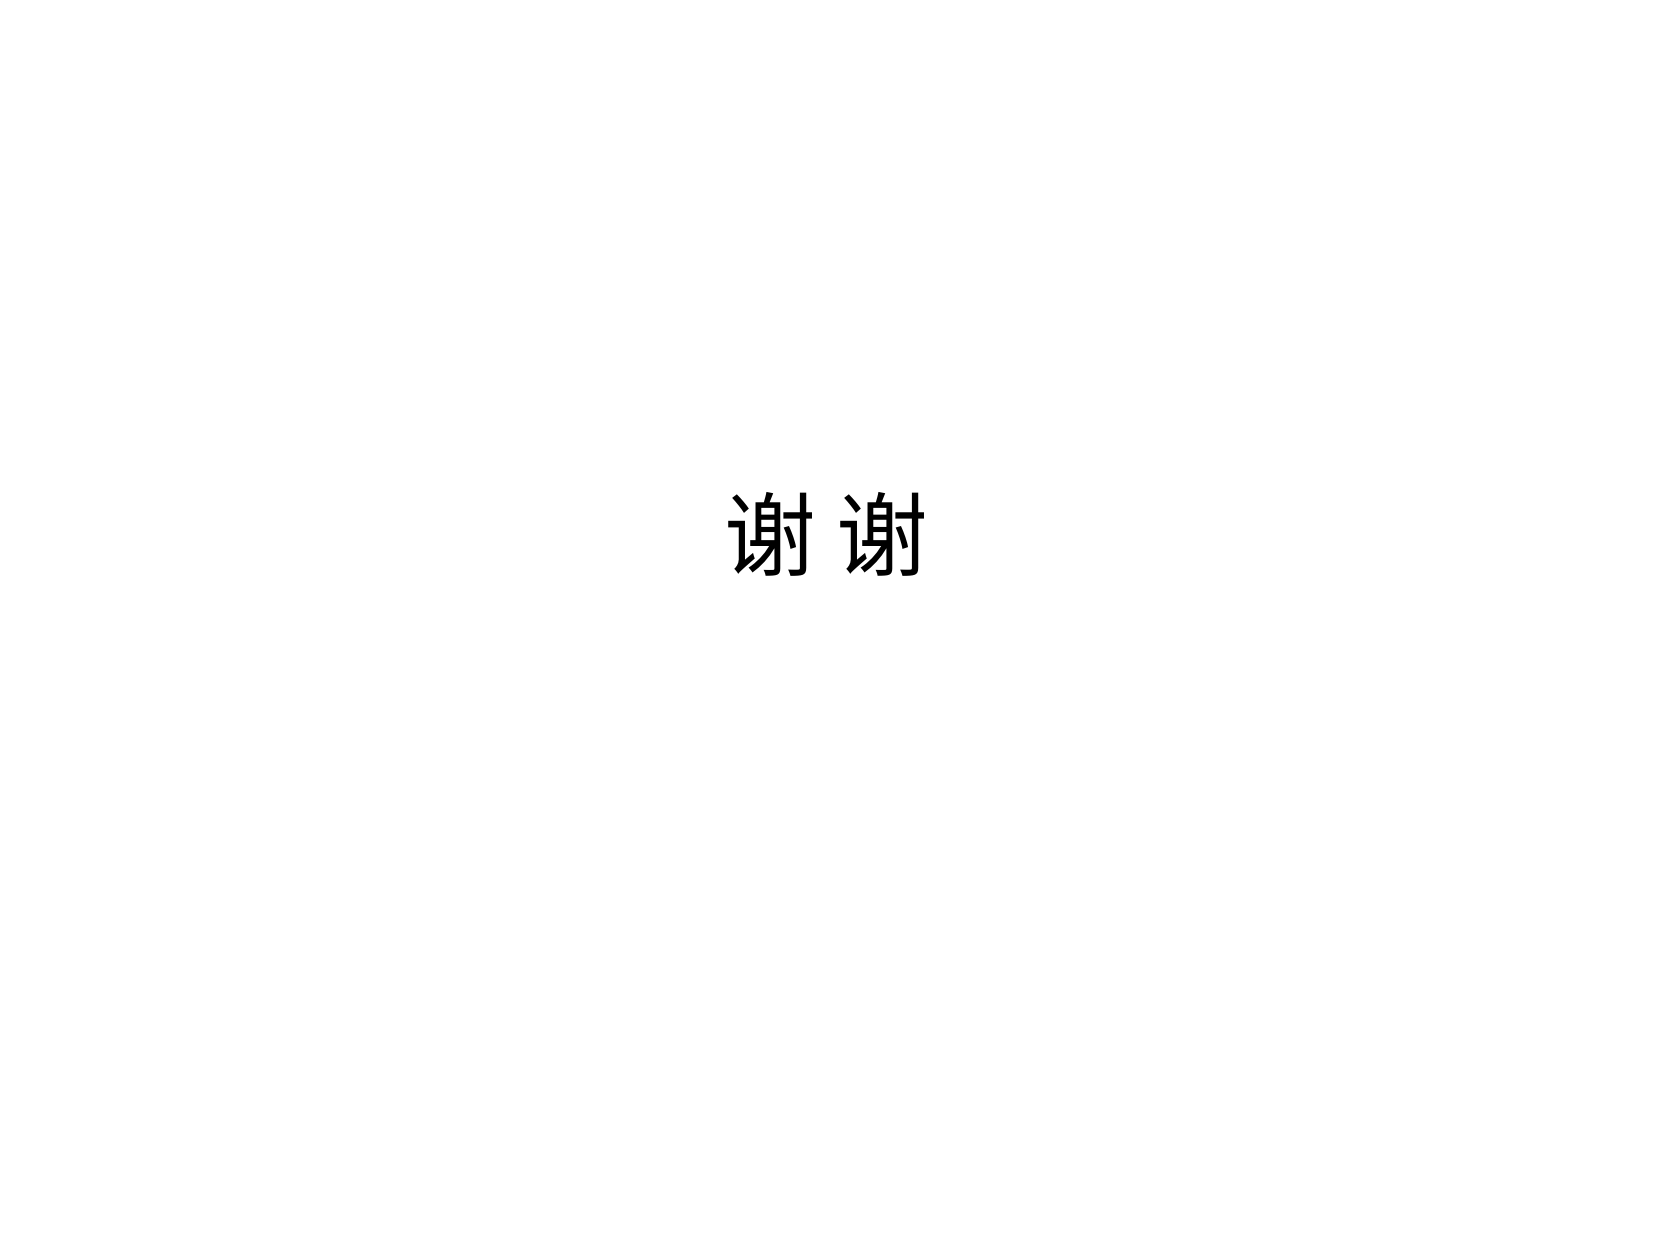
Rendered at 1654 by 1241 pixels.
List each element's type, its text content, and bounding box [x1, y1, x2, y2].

subtitle 谢 谢 [82, 49, 1571, 1010]
